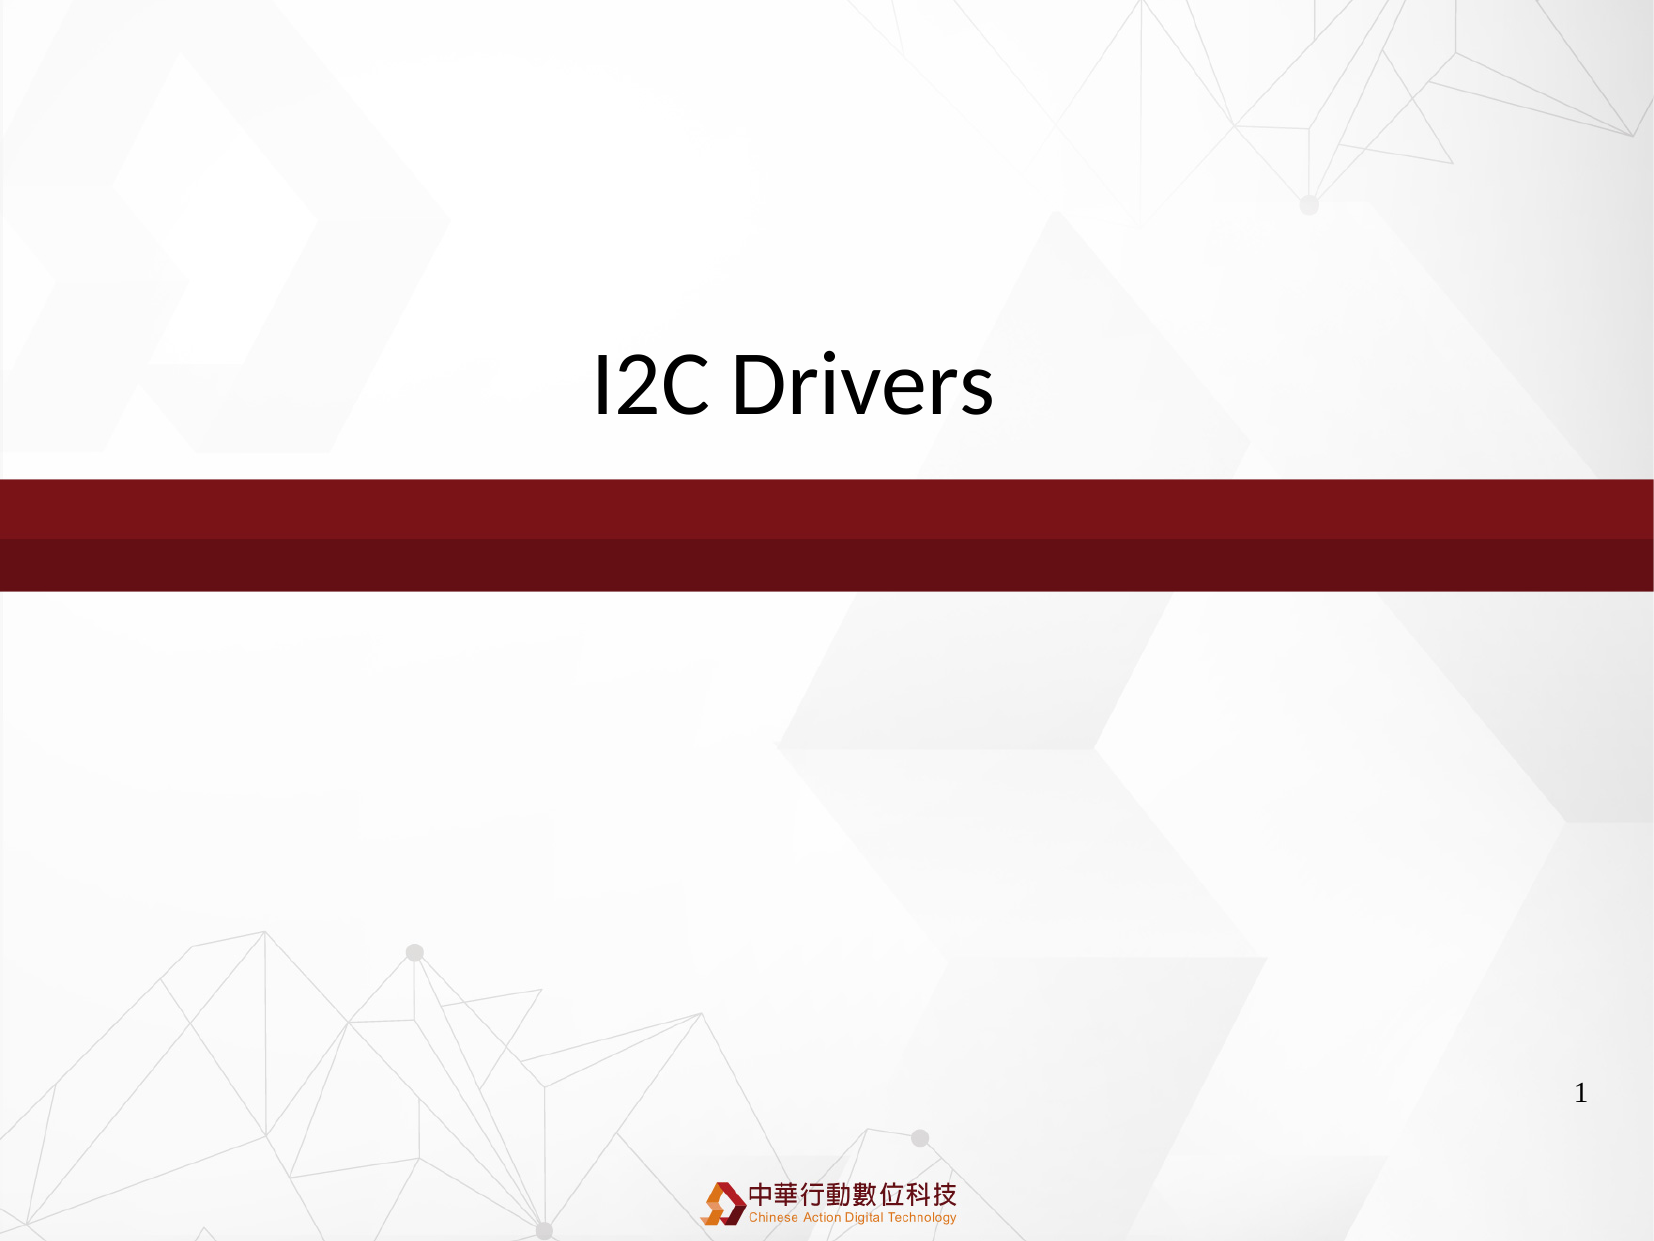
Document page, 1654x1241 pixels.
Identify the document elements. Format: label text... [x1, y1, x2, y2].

title I2C Drivers [60, 287, 1549, 496]
picture [0, 0, 1654, 1241]
